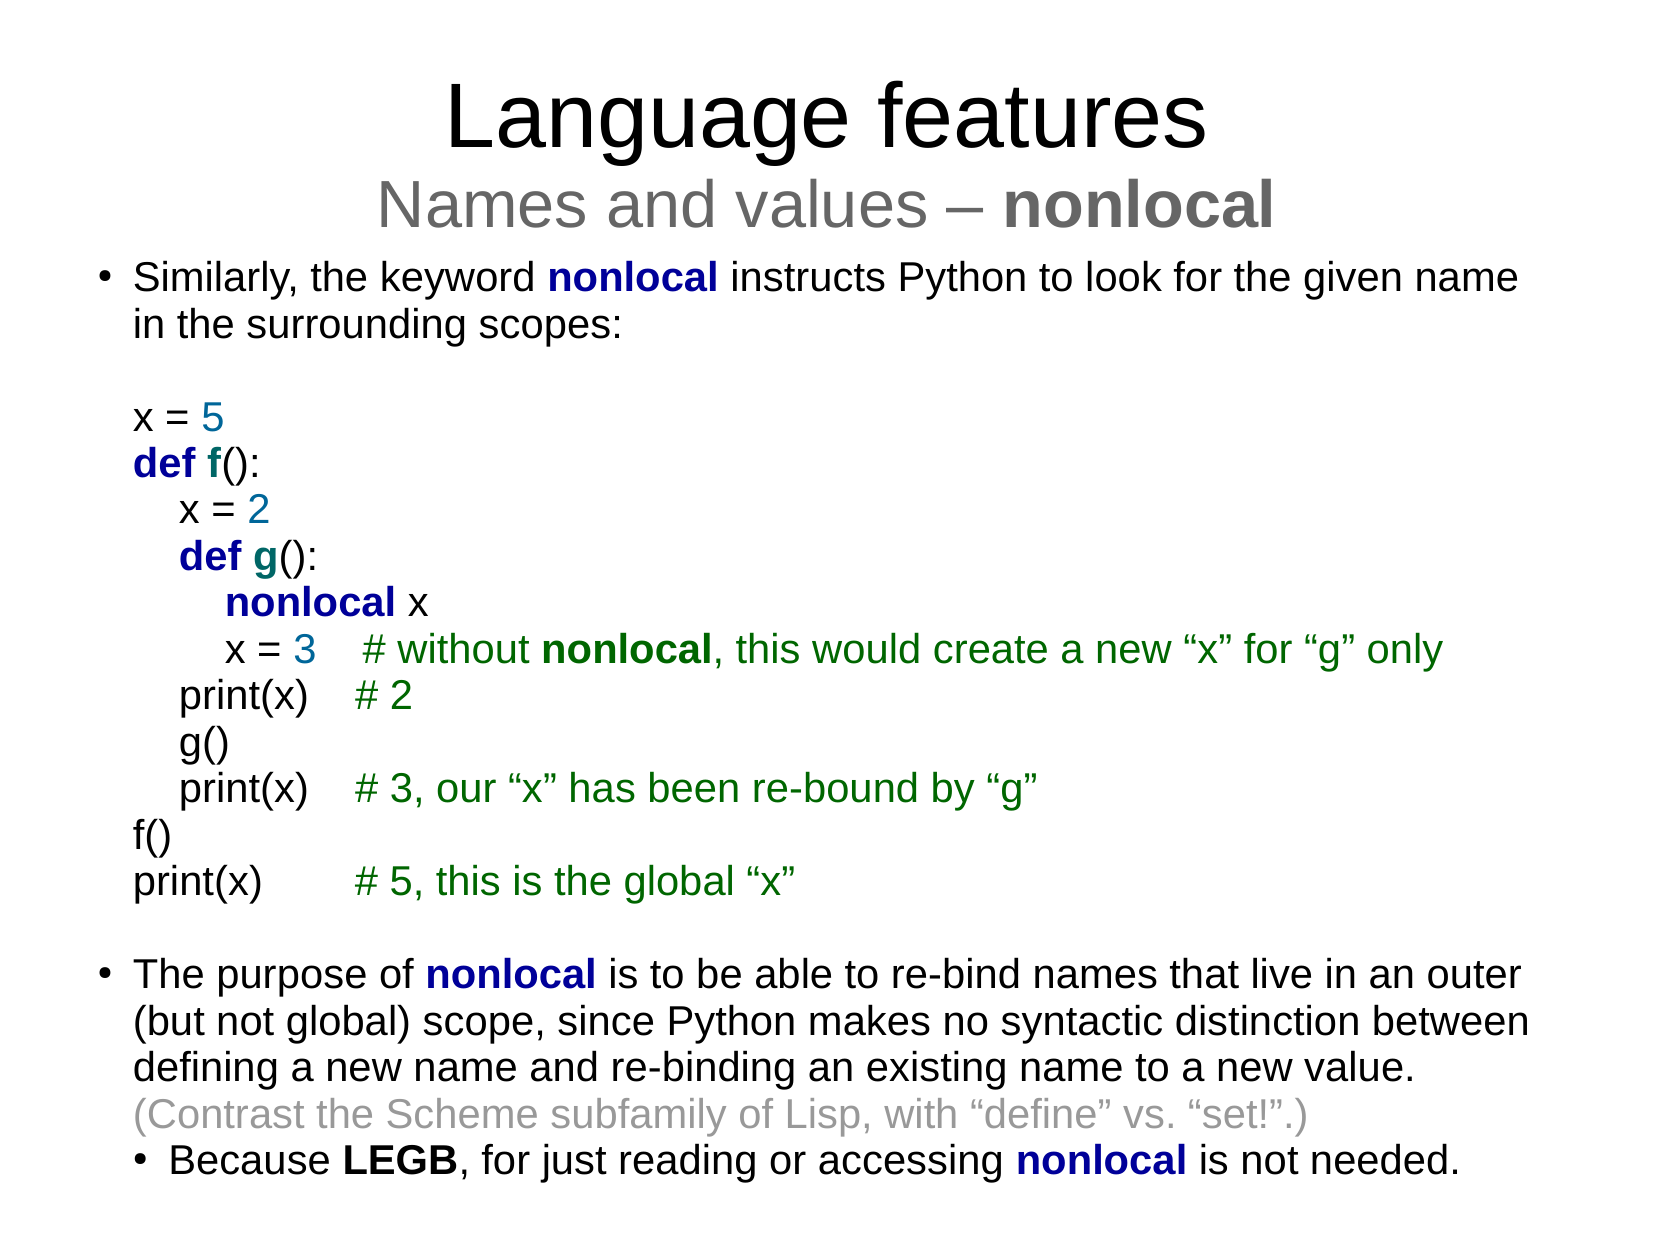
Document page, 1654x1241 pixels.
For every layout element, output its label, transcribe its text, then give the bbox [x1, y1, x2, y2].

text_box Similarly, the keyword nonlocal instructs Python to look for the given name in the surrounding scopes: x = 5 def f(): x = 2 def g(): nonlocal x x = 3 # without nonlocal, this would create a new “x” for “g” only print(x) # 2 g() print(x) # 3, our “x” has been re-bound by “g” f() print(x) # 5, this is the global “x” The purpose of nonlocal is to be able to re-bind names that live in an outer (but not global) scope, since Python makes no syntactic distinction between defining a new name and re-binding an existing name to a new value. (Contrast the Scheme subfamily of Lisp, with “define” vs. “set!”.) Because LEGB, for just reading or accessing nonlocal is not needed. [82, 246, 1561, 1241]
title Language features Names and values – nonlocal [82, 49, 1571, 257]
